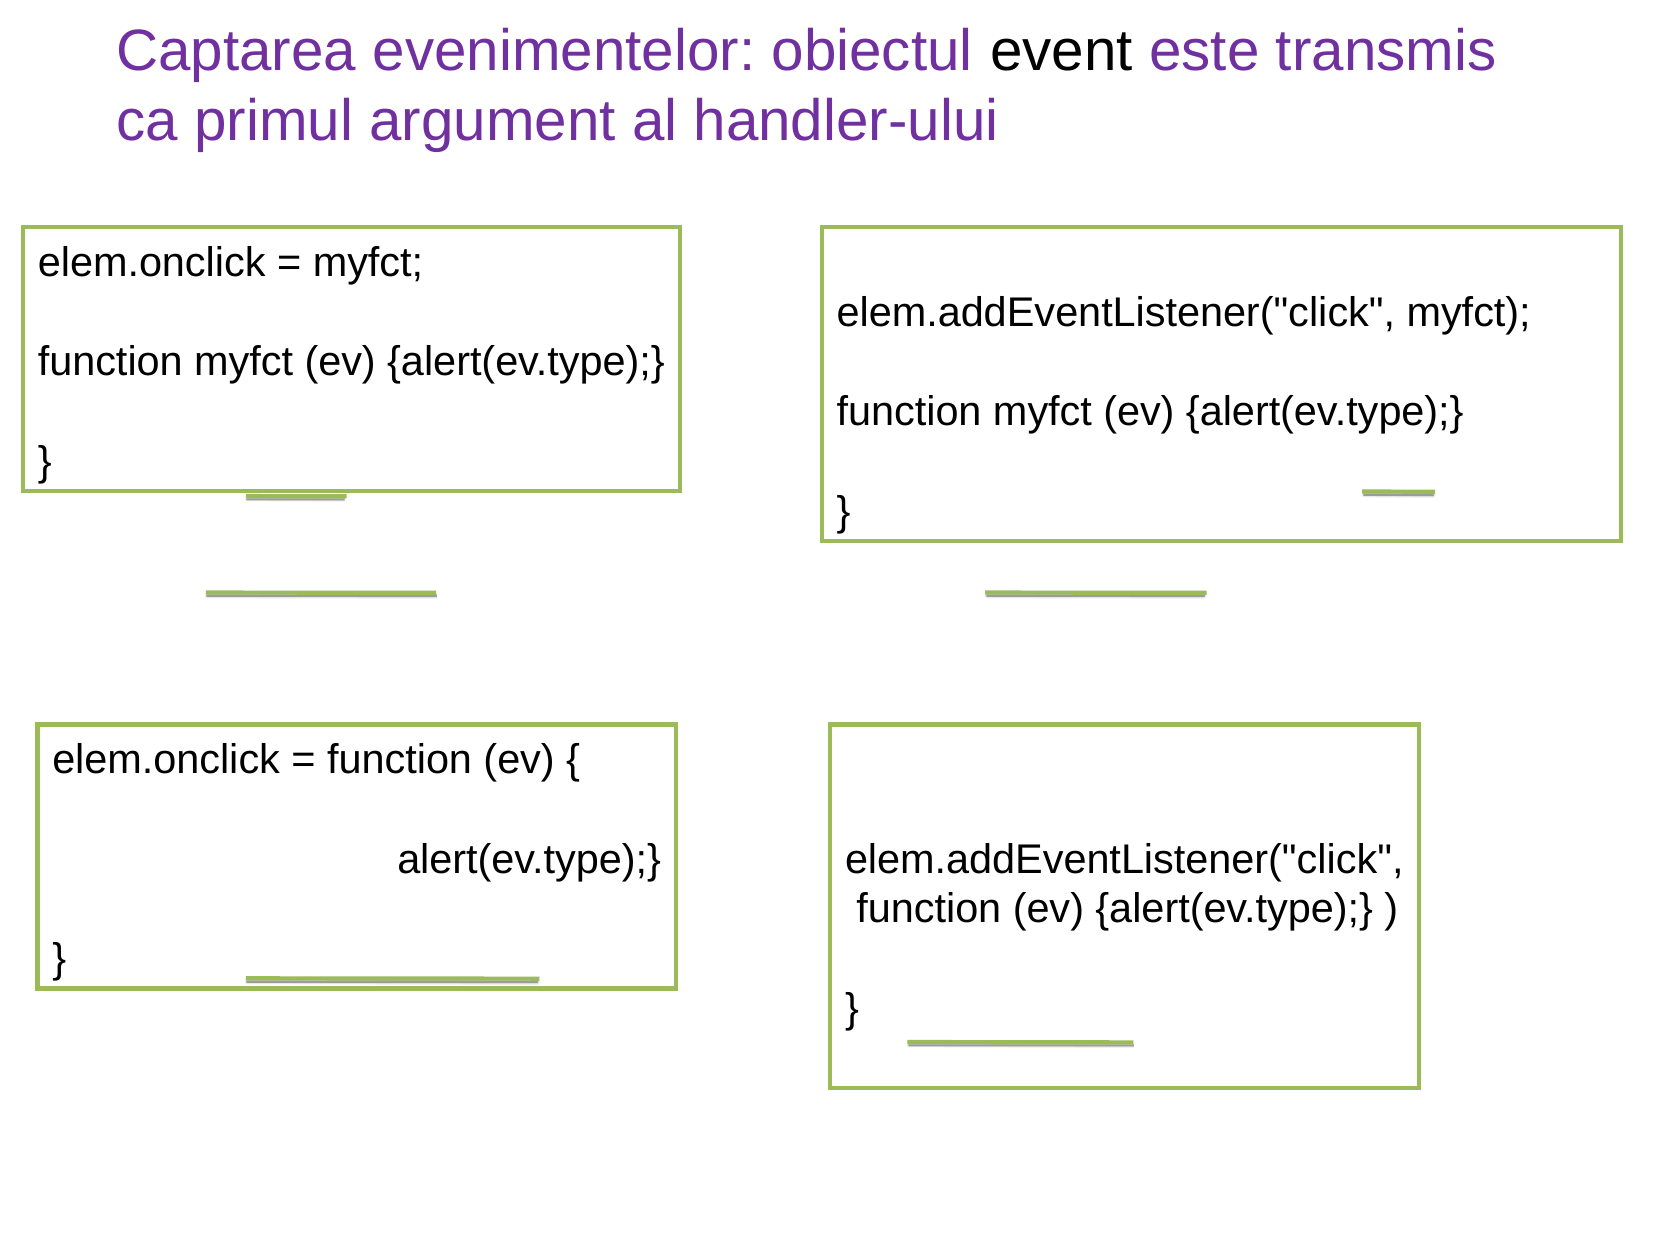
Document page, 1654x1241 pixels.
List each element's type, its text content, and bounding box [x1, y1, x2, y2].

text_box elem.addEventListener("click", function (ev) {alert(ev.type);} ) } [830, 724, 1419, 1088]
text_box elem.onclick = myfct; function myfct (ev) {alert(ev.type);} } [23, 227, 681, 492]
text_box elem.addEventListener("click", myfct); function myfct (ev) {alert(ev.type);} } [821, 227, 1622, 542]
text_box elem.onclick = function (ev) { alert(ev.type);} } [37, 724, 676, 989]
text_box Captarea evenimentelor: obiectul event este transmis ca primul argument al handler-ului [101, 4, 1512, 231]
